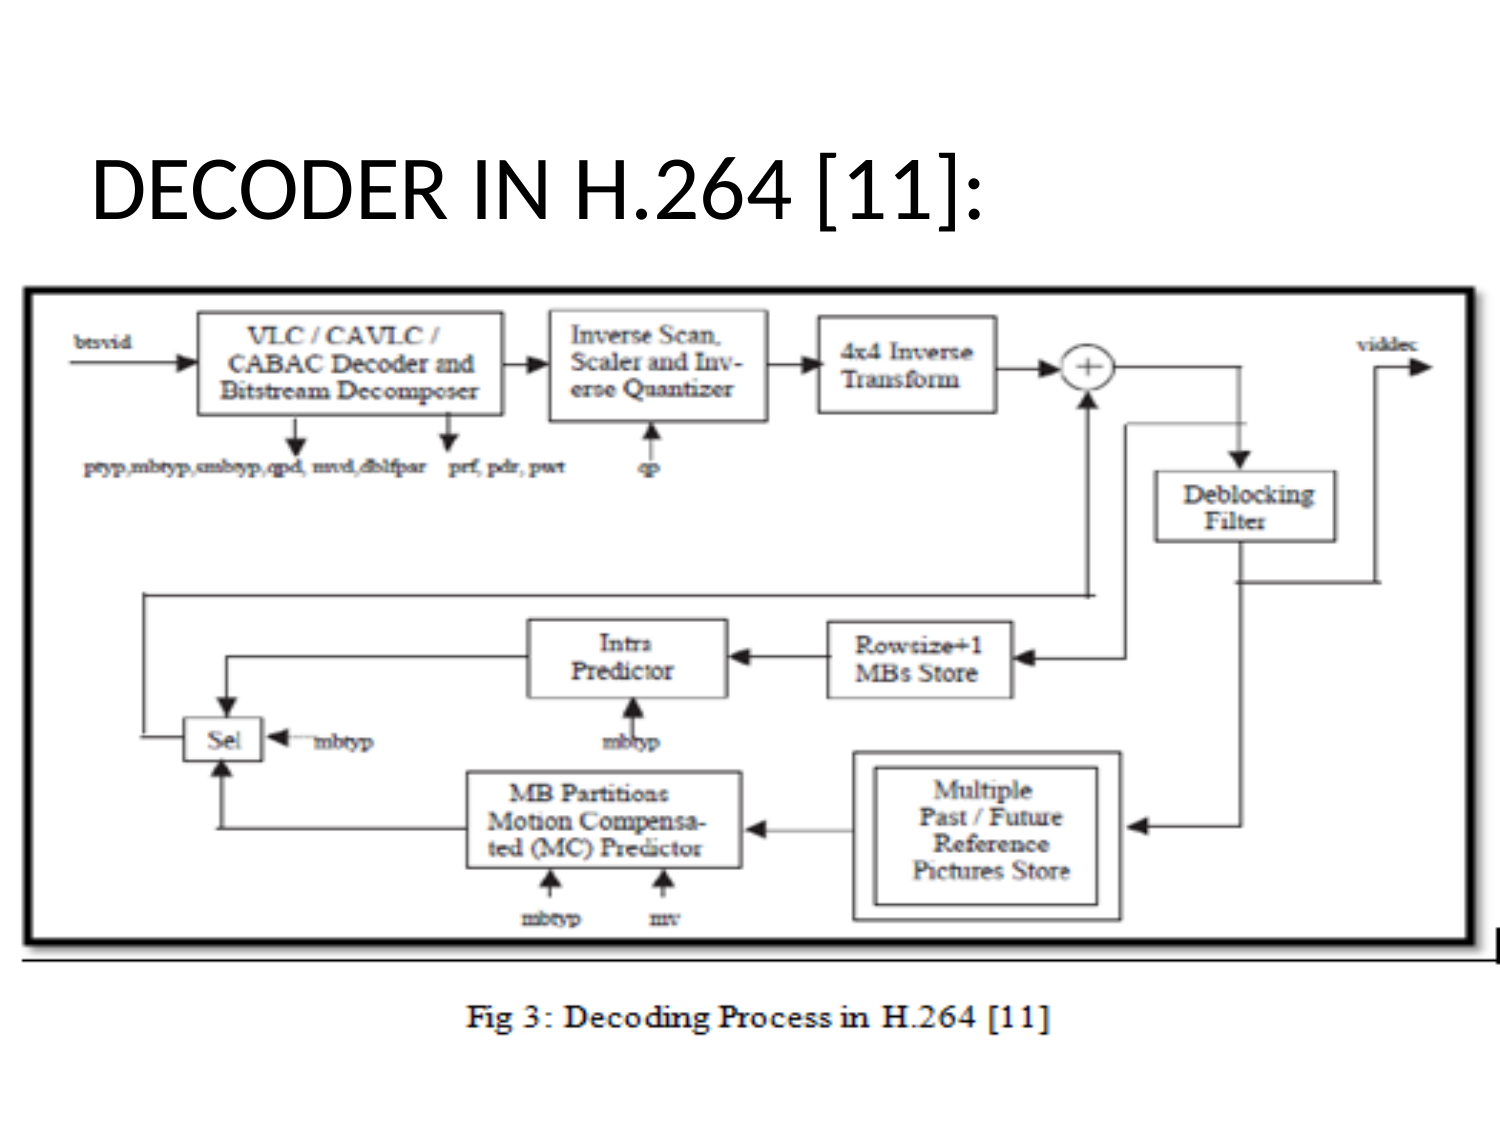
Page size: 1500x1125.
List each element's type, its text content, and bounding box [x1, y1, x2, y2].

title DECODER IN H.264 [11]: [75, 115, 1425, 250]
picture [0, 274, 1500, 1050]
